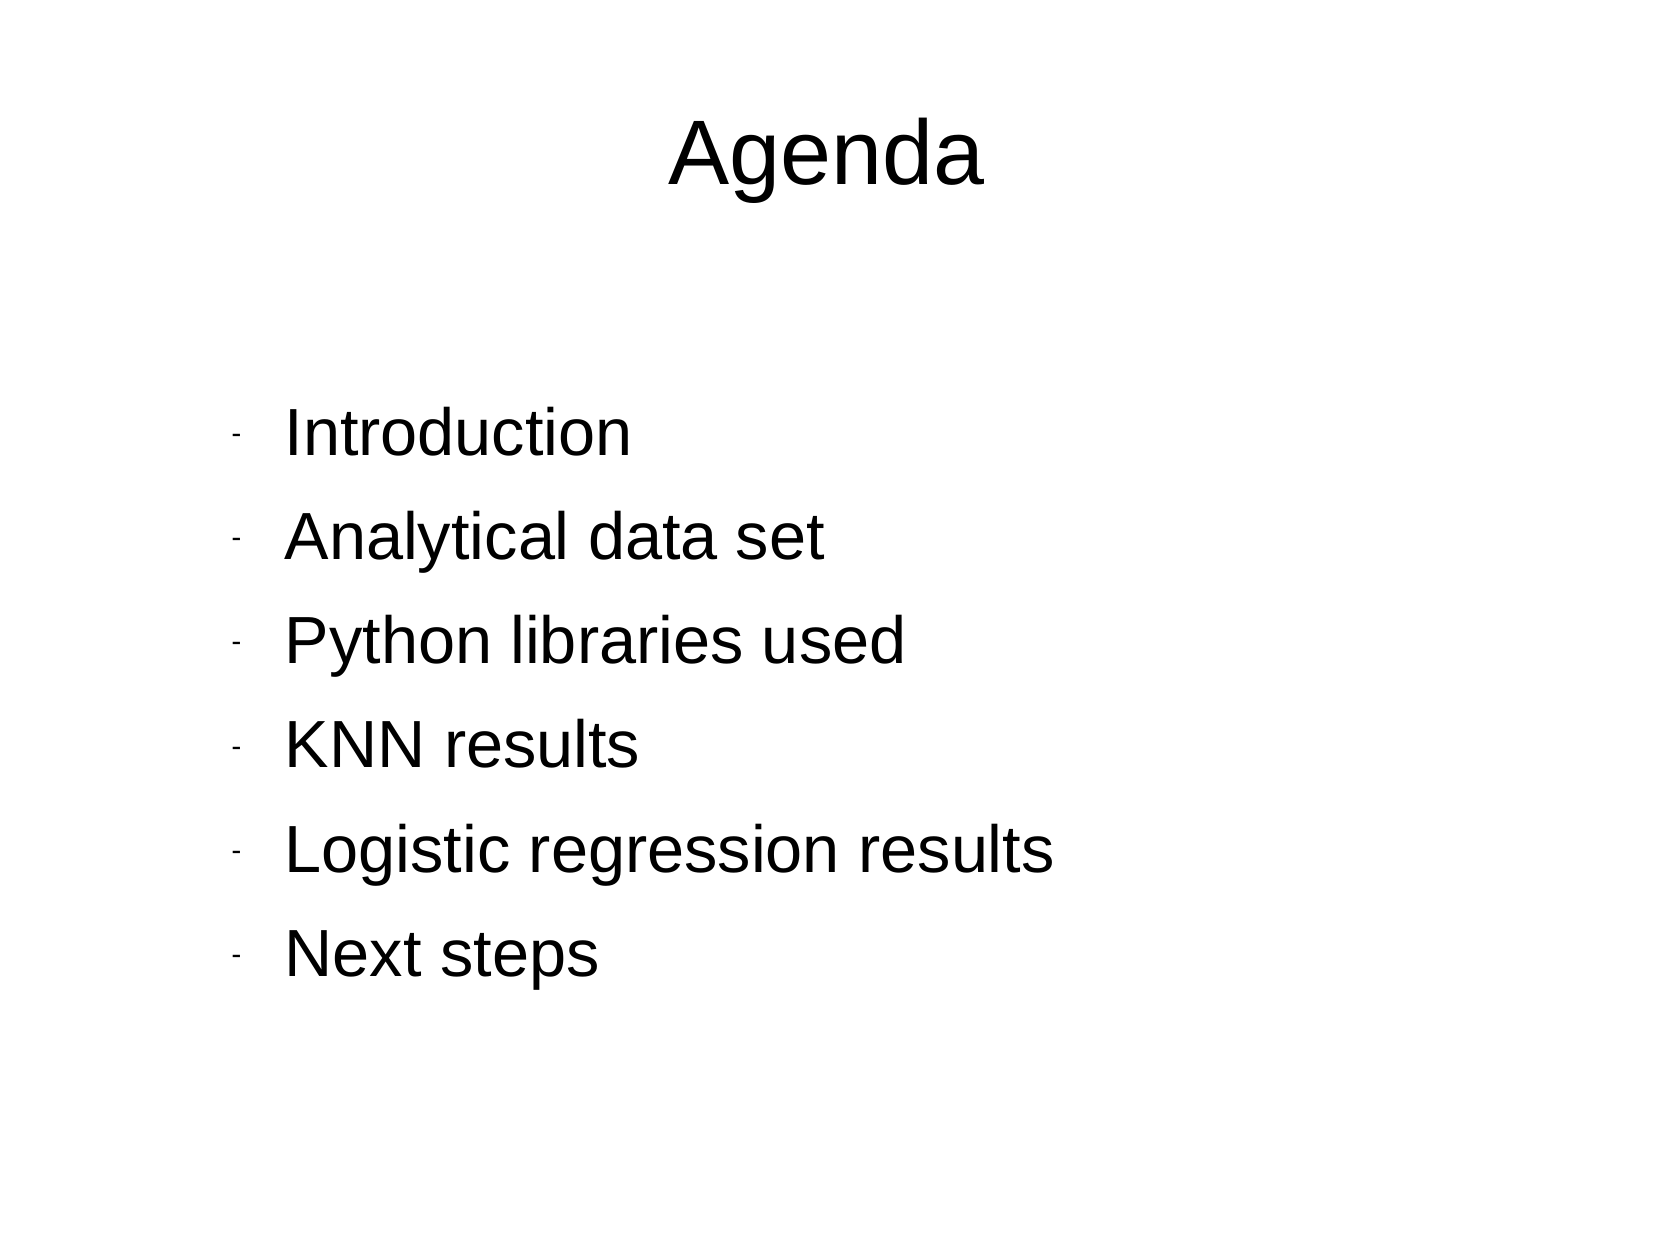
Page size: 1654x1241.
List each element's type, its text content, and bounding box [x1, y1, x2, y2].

list Introduction Analytical data set Python libraries used KNN results Logistic regression results Next steps [82, 290, 1571, 1010]
title Agenda [82, 49, 1571, 257]
